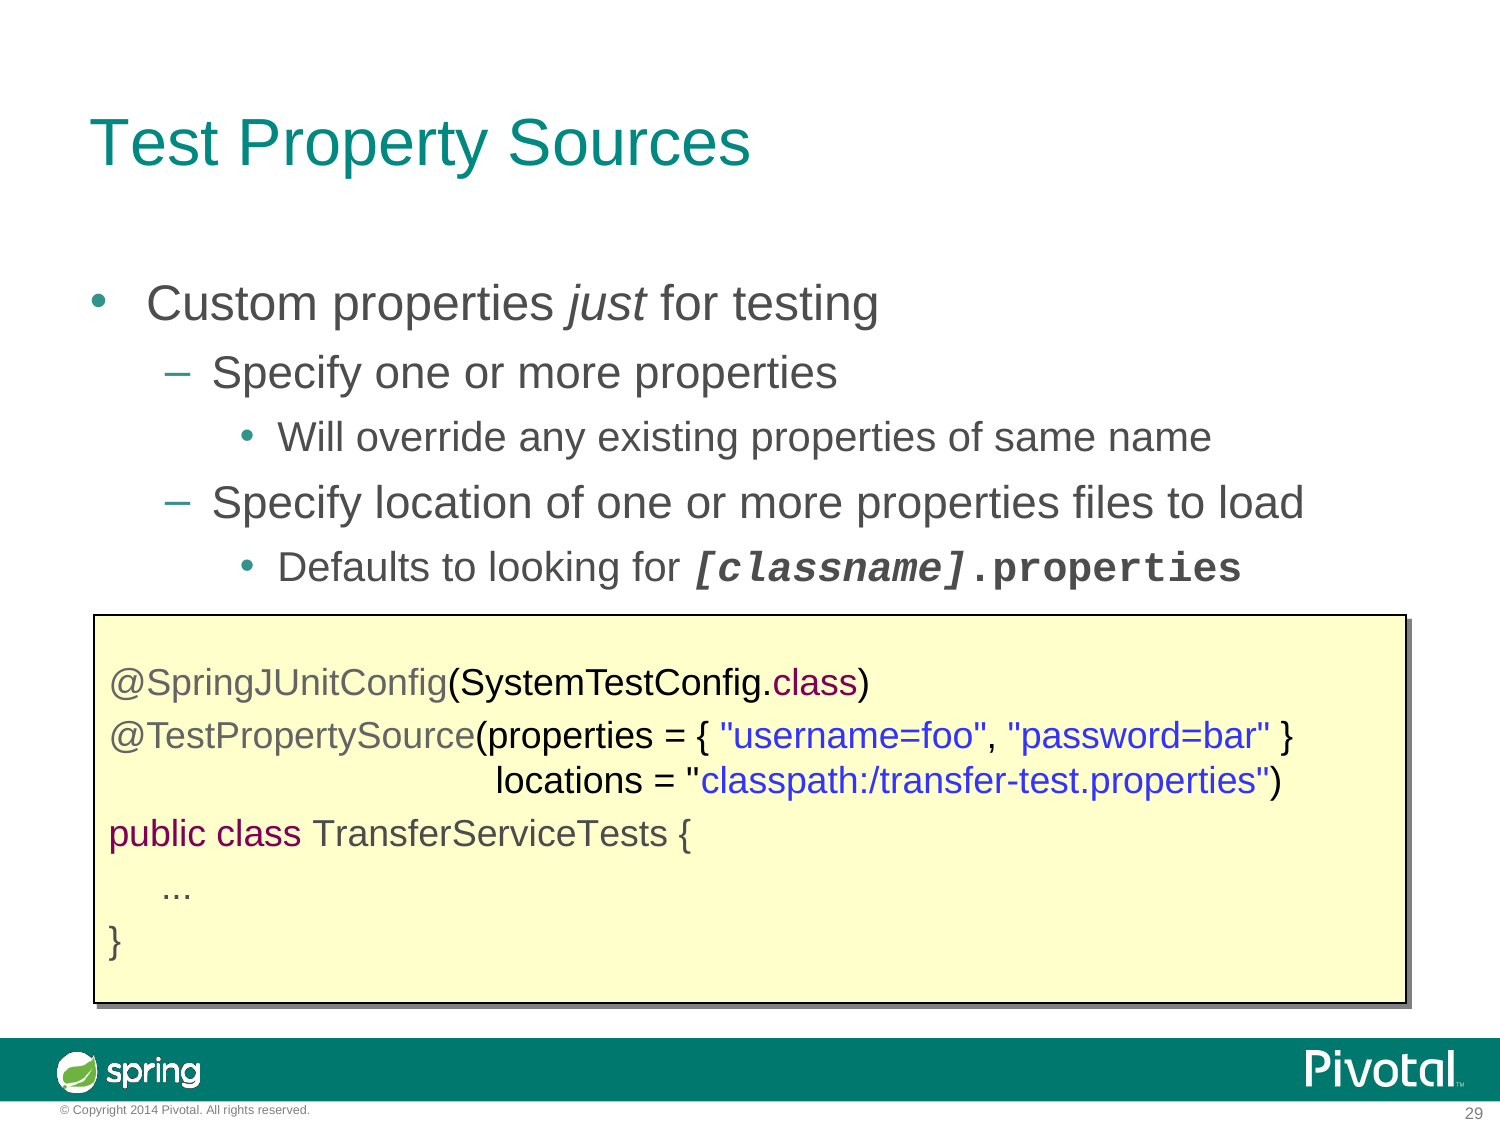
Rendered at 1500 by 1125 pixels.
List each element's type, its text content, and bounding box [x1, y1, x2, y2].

picture [1306, 1050, 1464, 1087]
title Test Property Sources [75, 45, 1426, 233]
list @SpringJUnitConfig(SystemTestConfig.class) @TestPropertySource(properties = { "username=foo", "password=bar" } locations = "classpath:/transfer-test.properties") public class TransferServiceTests { ... } [93, 615, 1407, 1003]
list Custom properties just for testing Specify one or more properties Will override any existing properties of same name Specify location of one or more properties files to load Defaults to looking for [classname].properties [75, 262, 1426, 931]
picture [32, 1041, 210, 1103]
